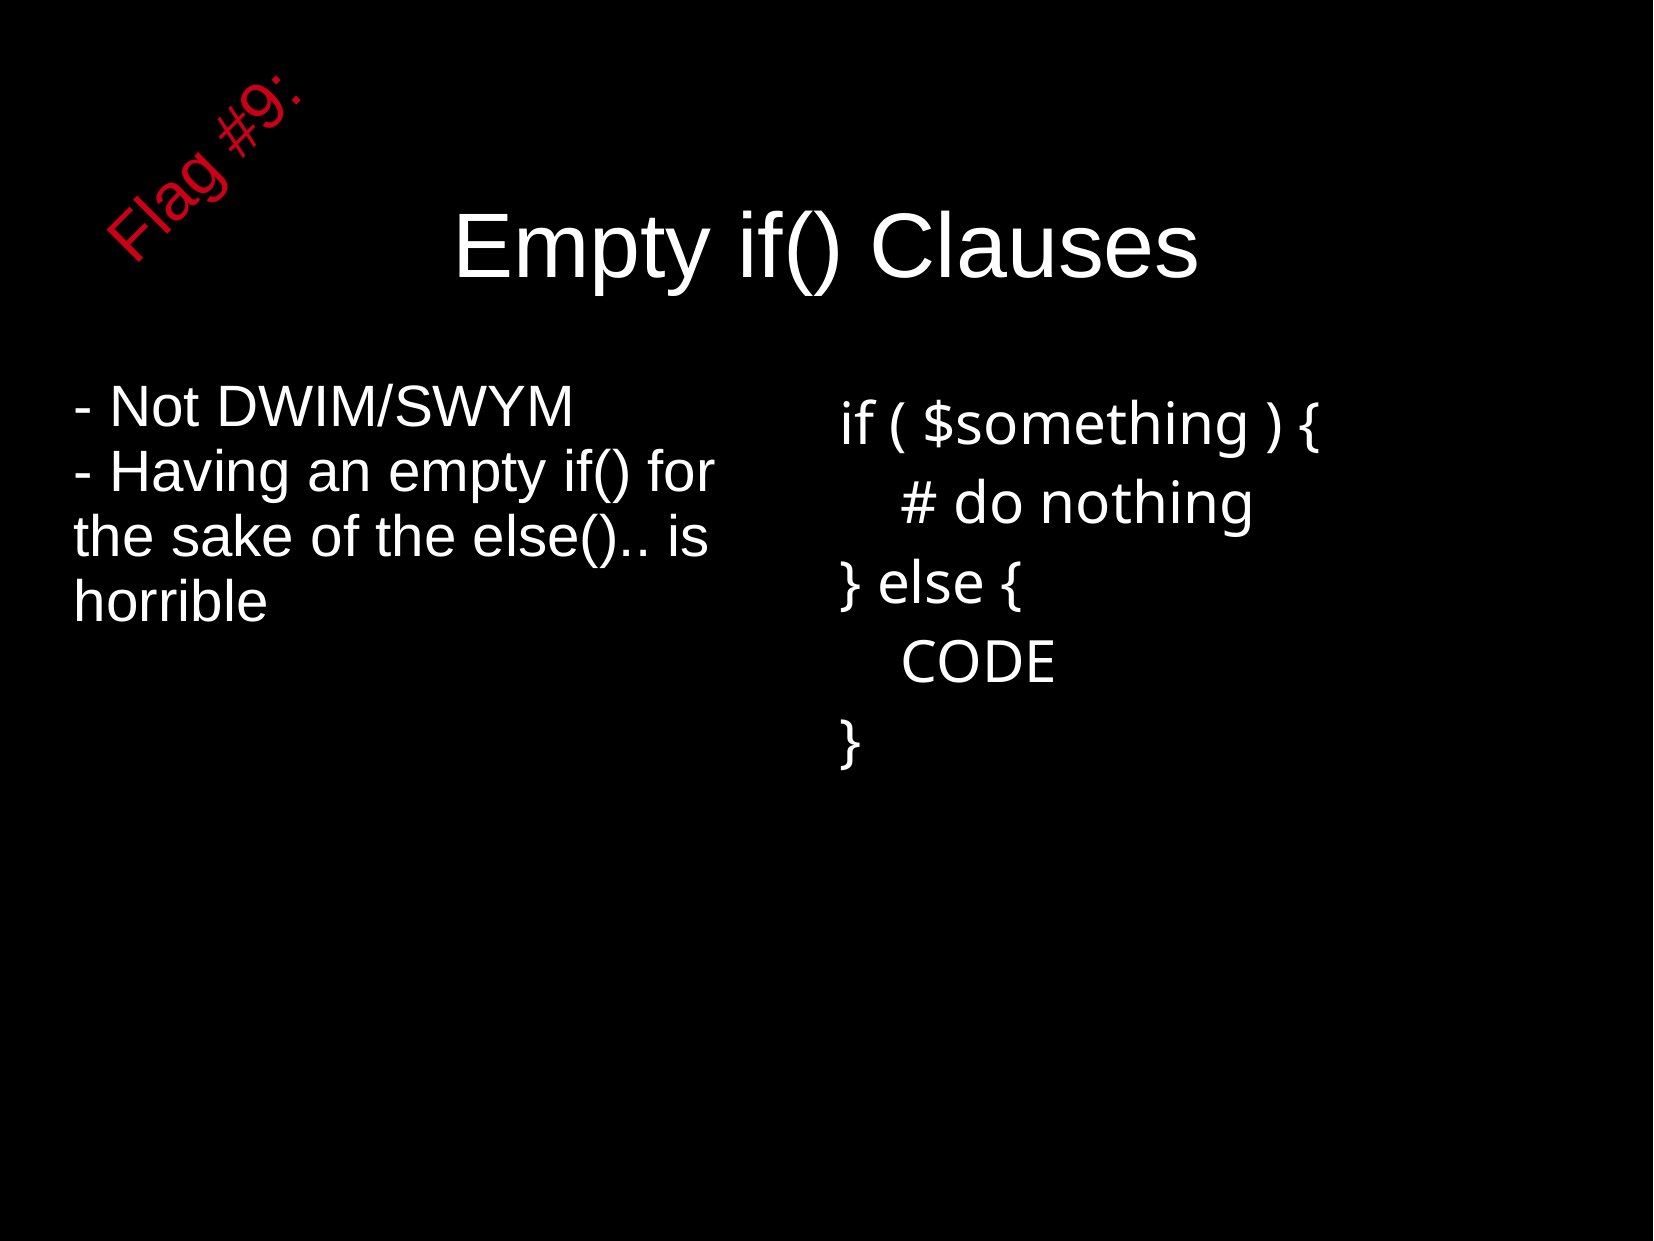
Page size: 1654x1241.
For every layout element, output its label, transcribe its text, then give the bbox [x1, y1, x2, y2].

text_box Empty if() Clauses [437, 187, 1218, 317]
text_box - Not DWIM/SWYM - Having an empty if() for the sake of the else().. is horrible [58, 366, 788, 1117]
text_box Flag #9: [77, 37, 338, 298]
text_box if ( $something ) { # do nothing } else { CODE } [825, 375, 1613, 1126]
